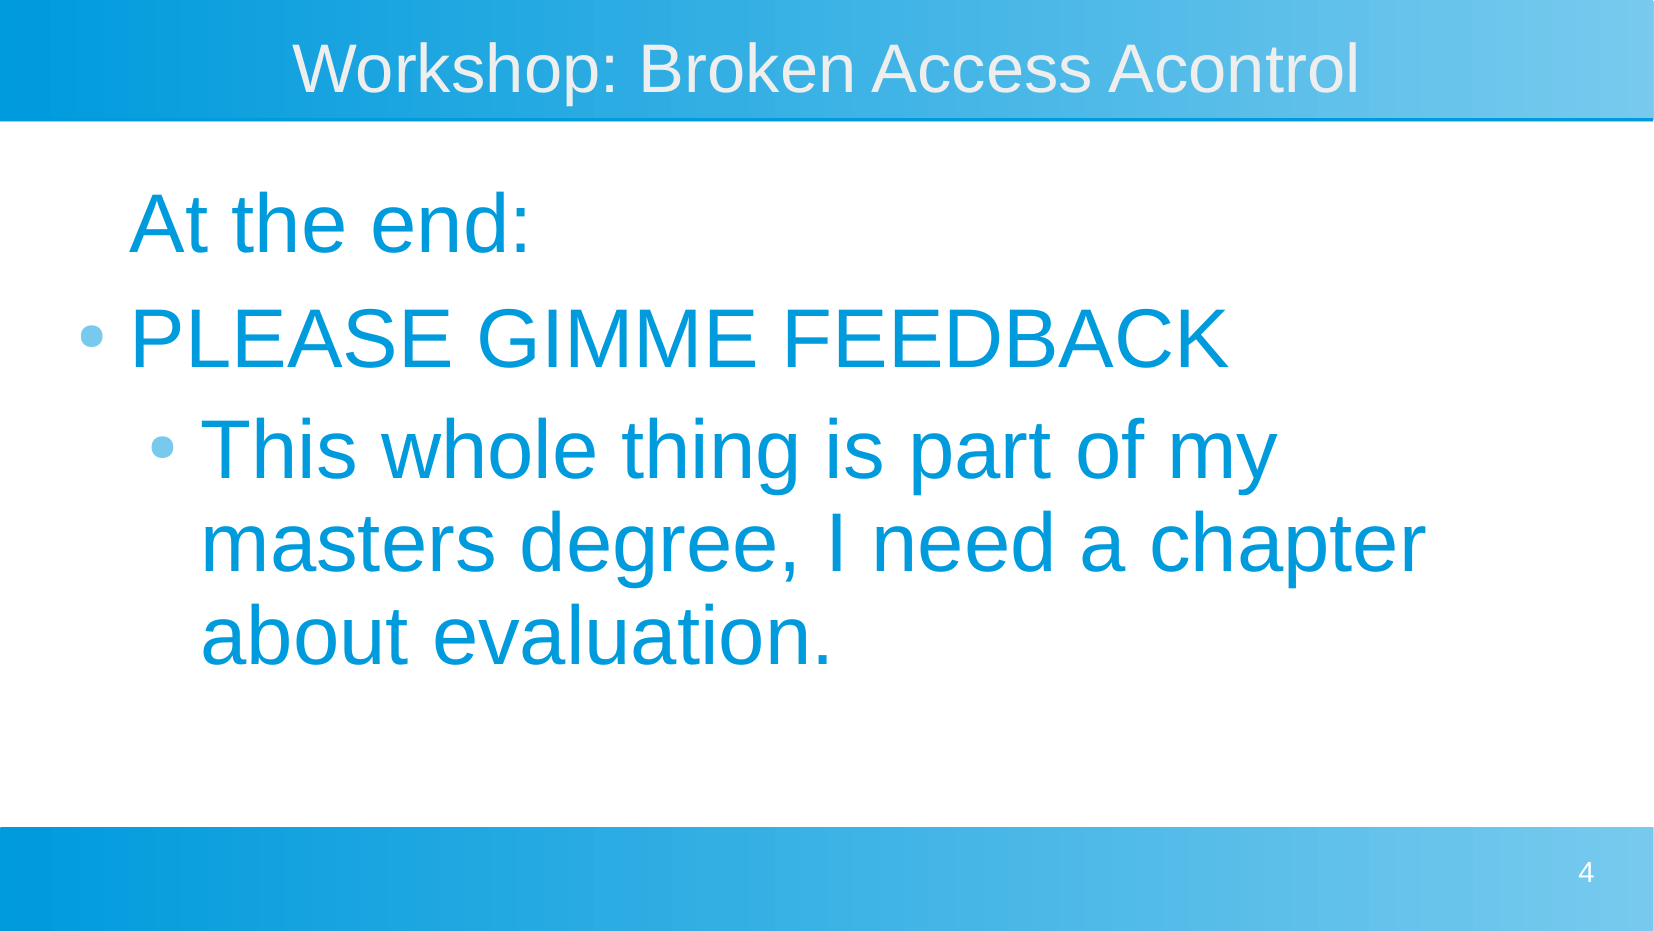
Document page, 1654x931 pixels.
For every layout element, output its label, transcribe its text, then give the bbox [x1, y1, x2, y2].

list At the end: PLEASE GIMME FEEDBACK This whole thing is part of my masters degree, I need a chapter about evaluation. [59, 177, 1595, 768]
title Workshop: Broken Access Acontrol [59, 29, 1595, 108]
